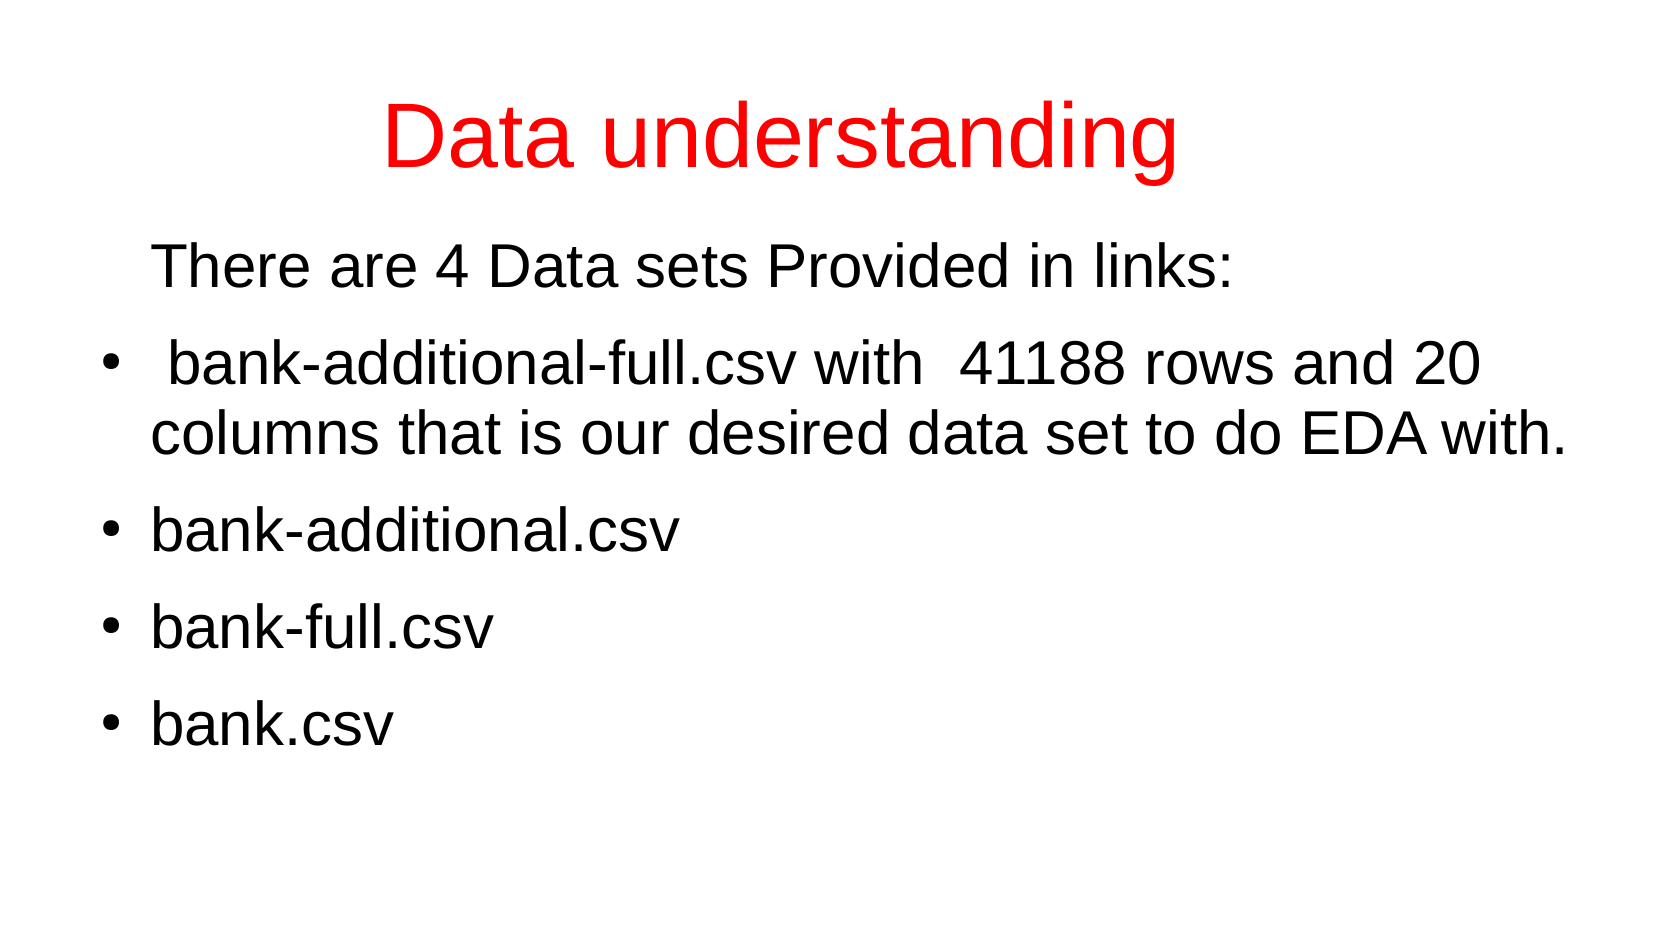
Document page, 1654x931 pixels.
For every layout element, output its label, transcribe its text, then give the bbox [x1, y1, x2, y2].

title Data understanding [37, 84, 1526, 188]
list There are 4 Data sets Provided in links: bank-additional-full.csv with 41188 rows and 20 columns that is our desired data set to do EDA with. bank-additional.csv bank-full.csv bank.csv [84, 231, 1573, 772]
